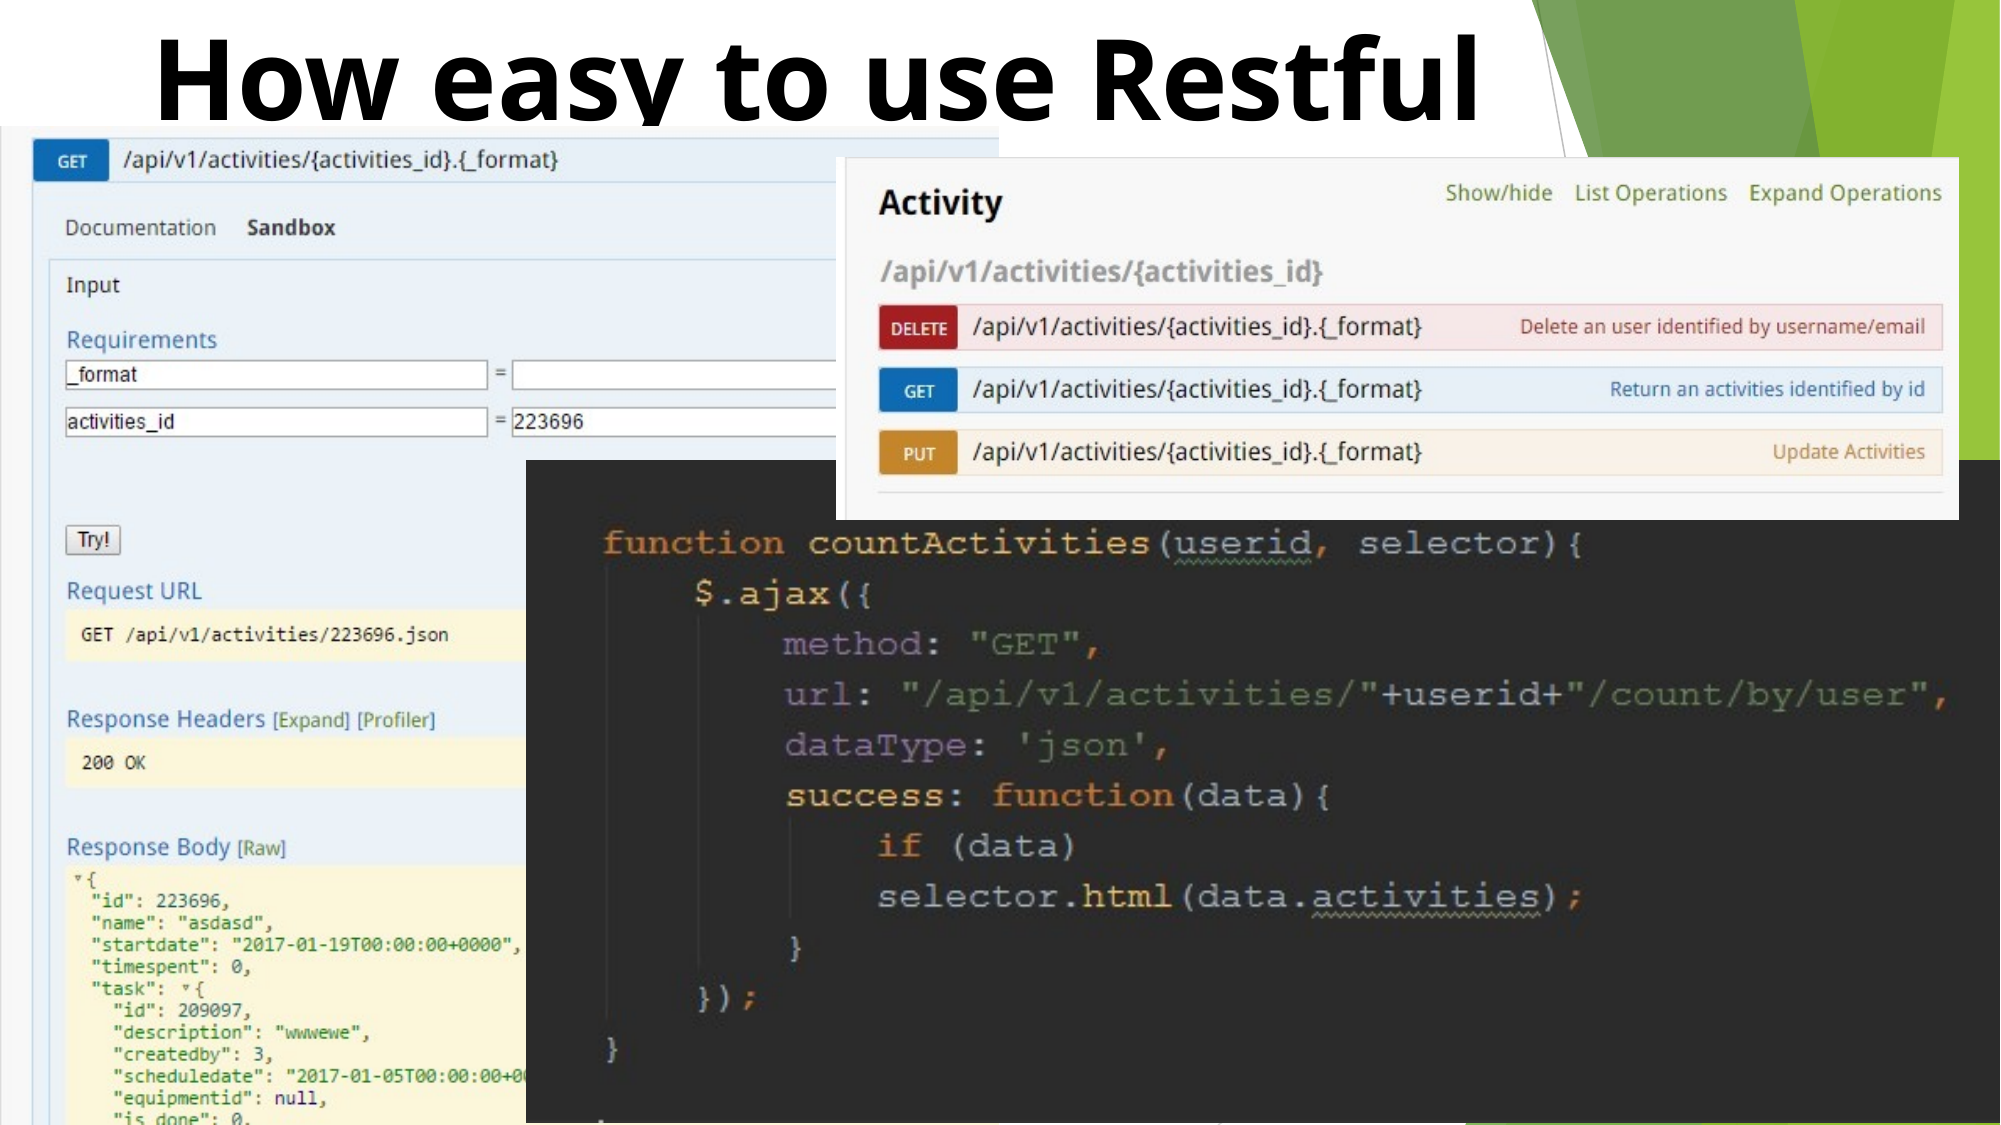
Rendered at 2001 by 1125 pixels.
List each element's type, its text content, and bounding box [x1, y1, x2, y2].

picture [0, 126, 2000, 1125]
text_box How easy to use Restful API [71, 0, 1566, 157]
